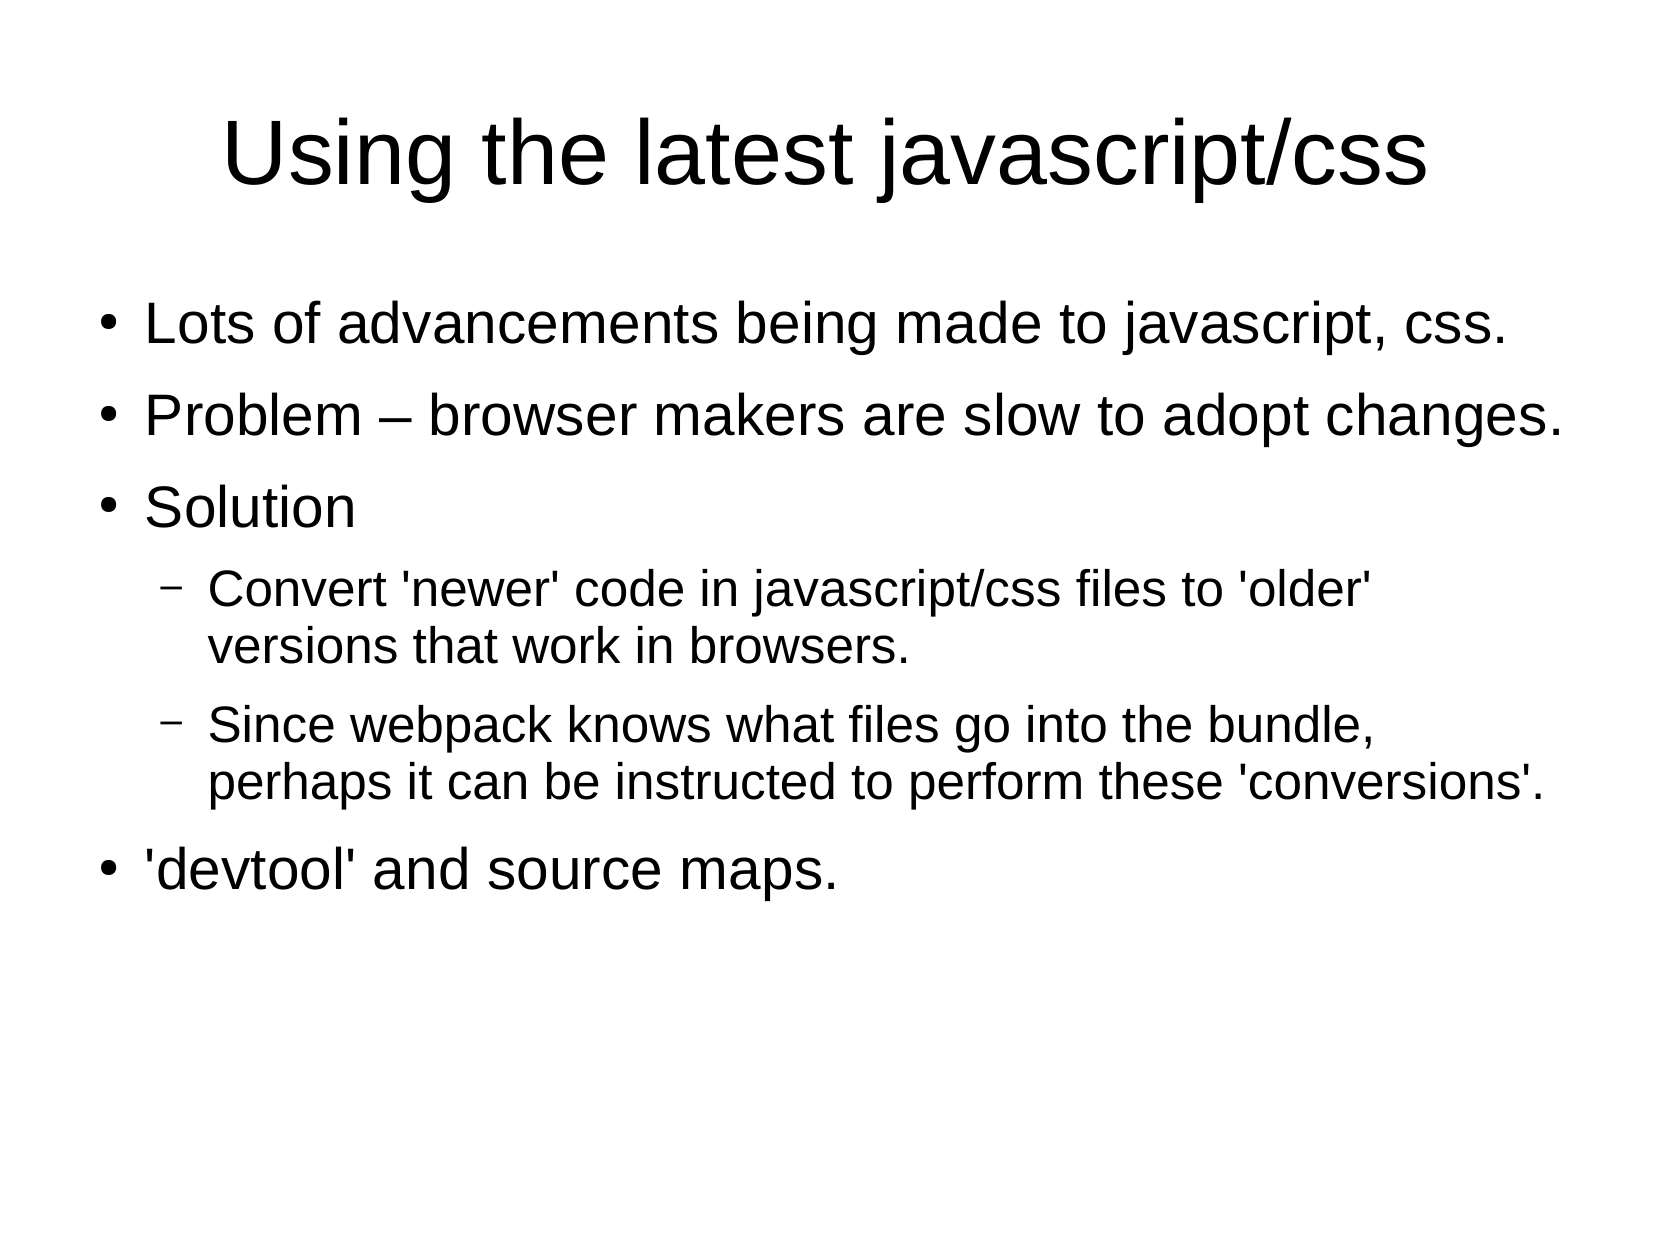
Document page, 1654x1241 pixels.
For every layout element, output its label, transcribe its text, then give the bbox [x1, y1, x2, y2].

title Using the latest javascript/css [82, 49, 1571, 257]
list Lots of advancements being made to javascript, css. Problem – browser makers are slow to adopt changes. Solution Convert 'newer' code in javascript/css files to 'older' versions that work in browsers. Since webpack knows what files go into the bundle, perhaps it can be instructed to perform these 'conversions'. 'devtool' and source maps. [82, 290, 1571, 1010]
